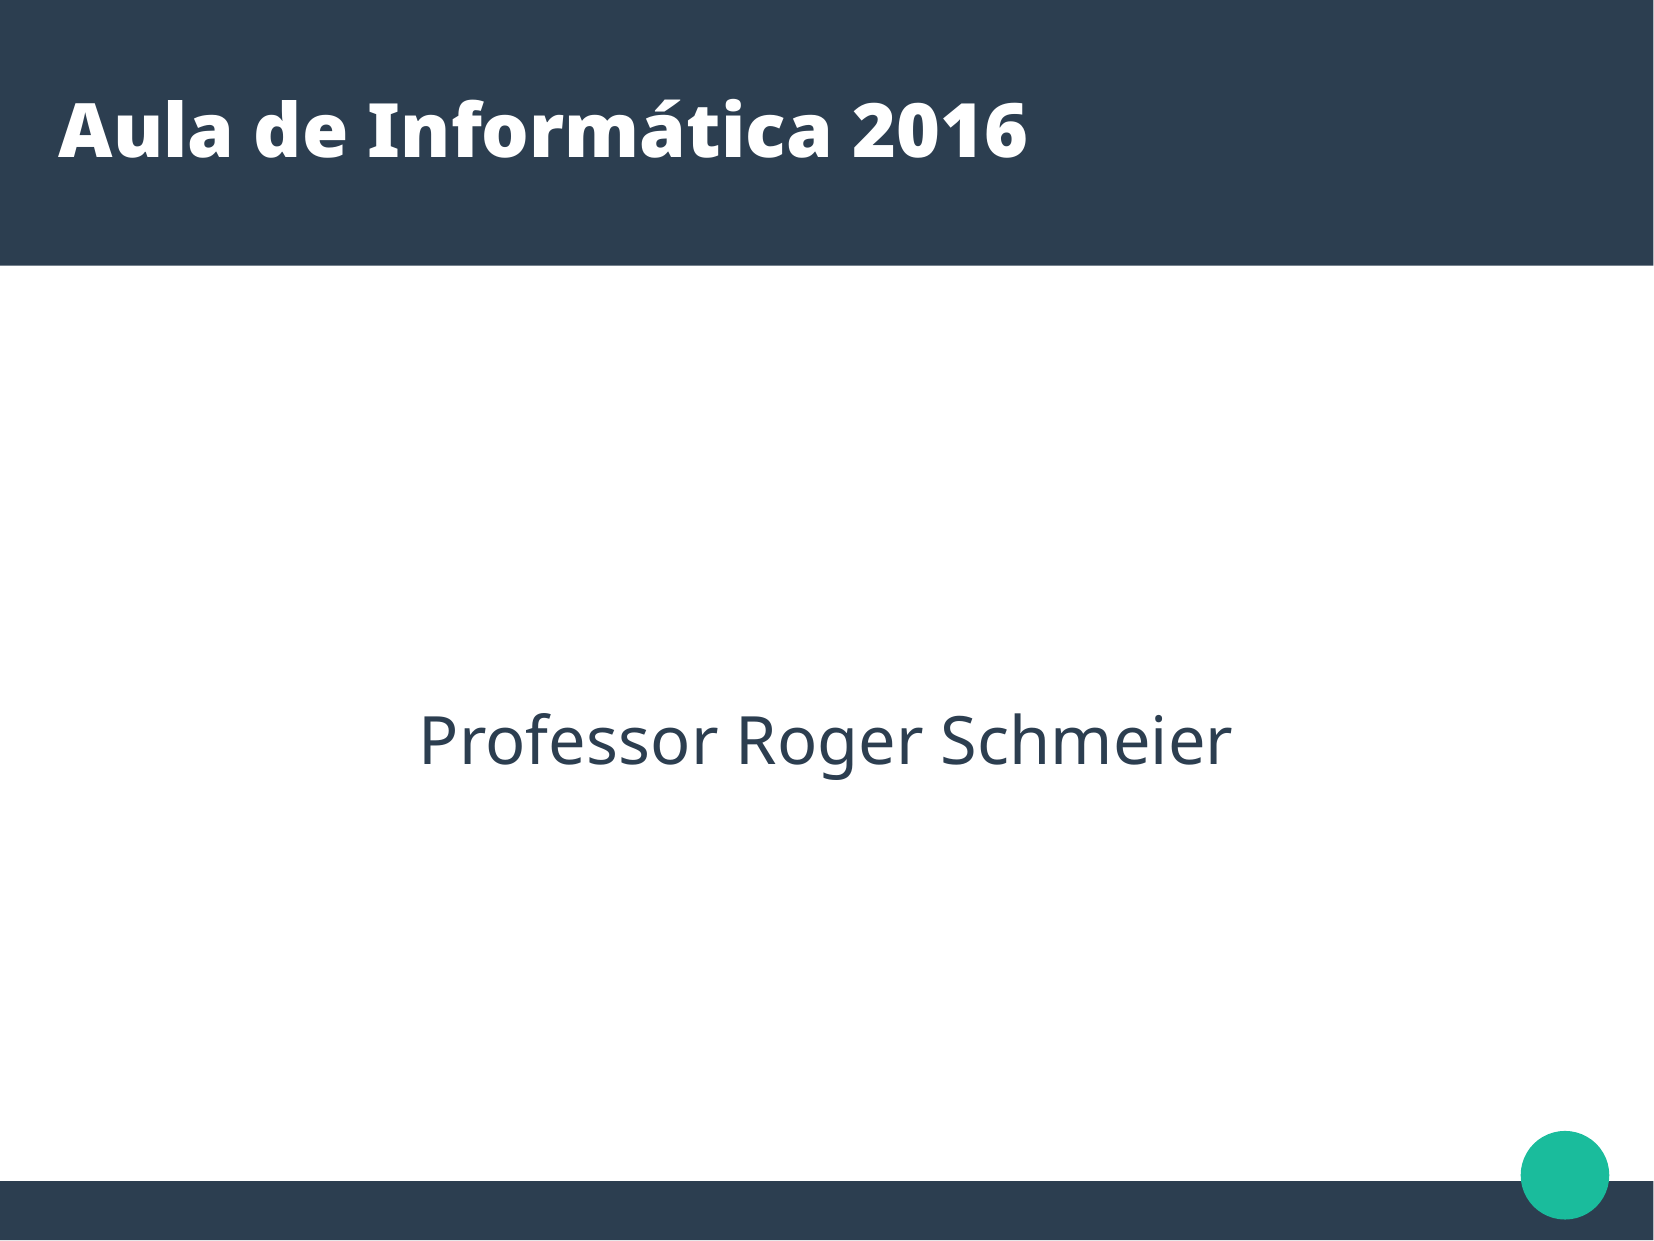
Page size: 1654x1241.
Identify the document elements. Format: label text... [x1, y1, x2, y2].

subtitle Professor Roger Schmeier [59, 324, 1595, 1152]
title Aula de Informática 2016 [59, 49, 1595, 207]
